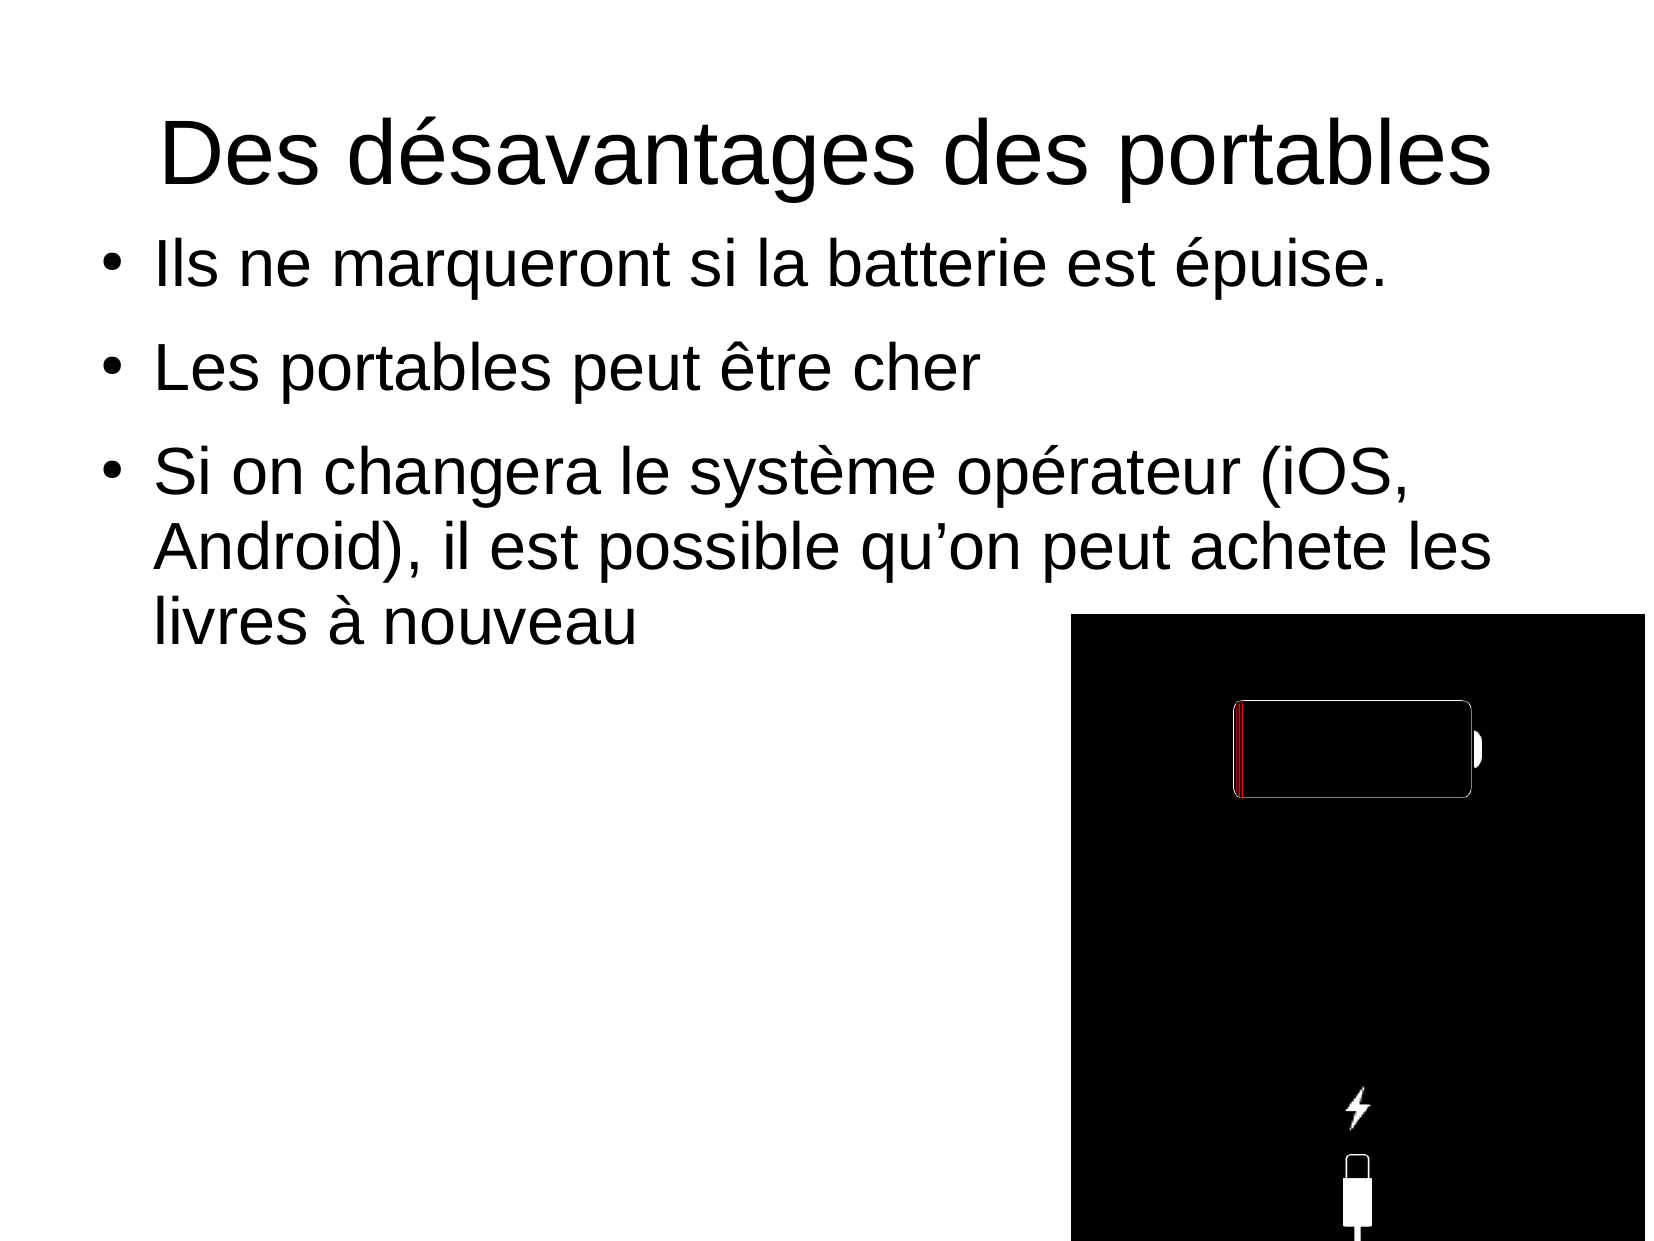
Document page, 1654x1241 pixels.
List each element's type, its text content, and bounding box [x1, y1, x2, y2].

picture [1071, 614, 1645, 1241]
title Des désavantages des portables [82, 49, 1571, 225]
list Ils ne marqueront si la batterie est épuise. Les portables peut être cher Si on changera le système opérateur (iOS, Android), il est possible qu’on peut achete les livres à nouveau [82, 225, 1571, 946]
